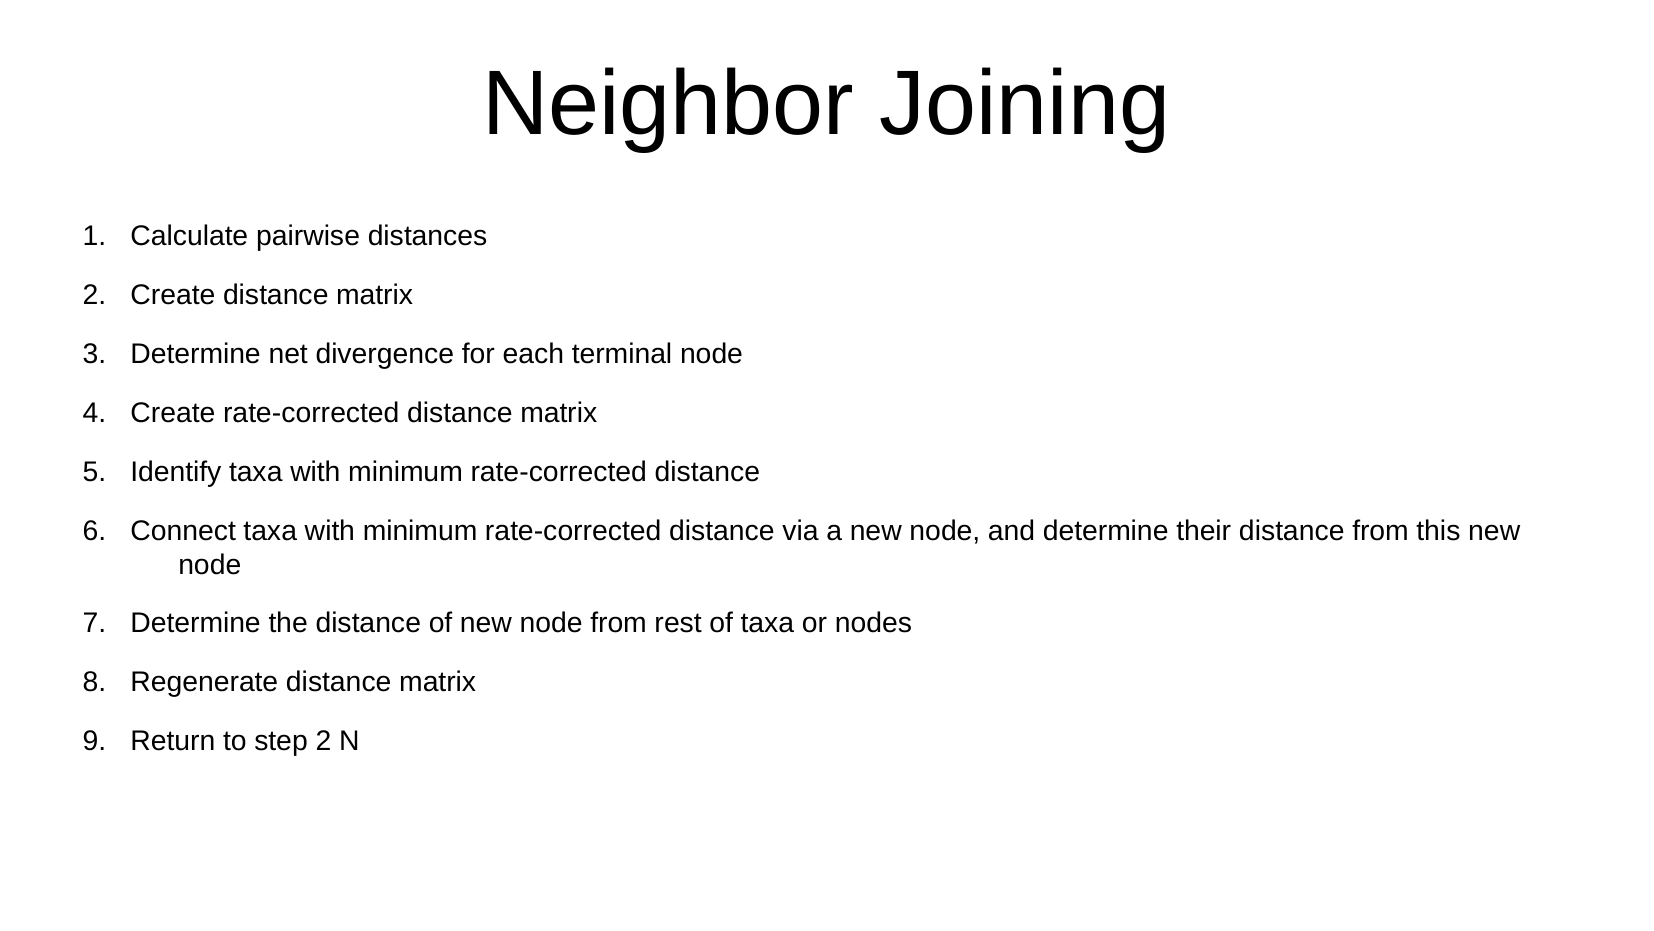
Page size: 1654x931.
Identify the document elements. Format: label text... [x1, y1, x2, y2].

title Neighbor Joining [82, 20, 1571, 176]
list Calculate pairwise distances Create distance matrix Determine net divergence for each terminal node Create rate-corrected distance matrix Identify taxa with minimum rate-corrected distance Connect taxa with minimum rate-corrected distance via a new node, and determine their distance from this new node Determine the distance of new node from rest of taxa or nodes Regenerate distance matrix Return to step 2 N [82, 217, 1571, 758]
